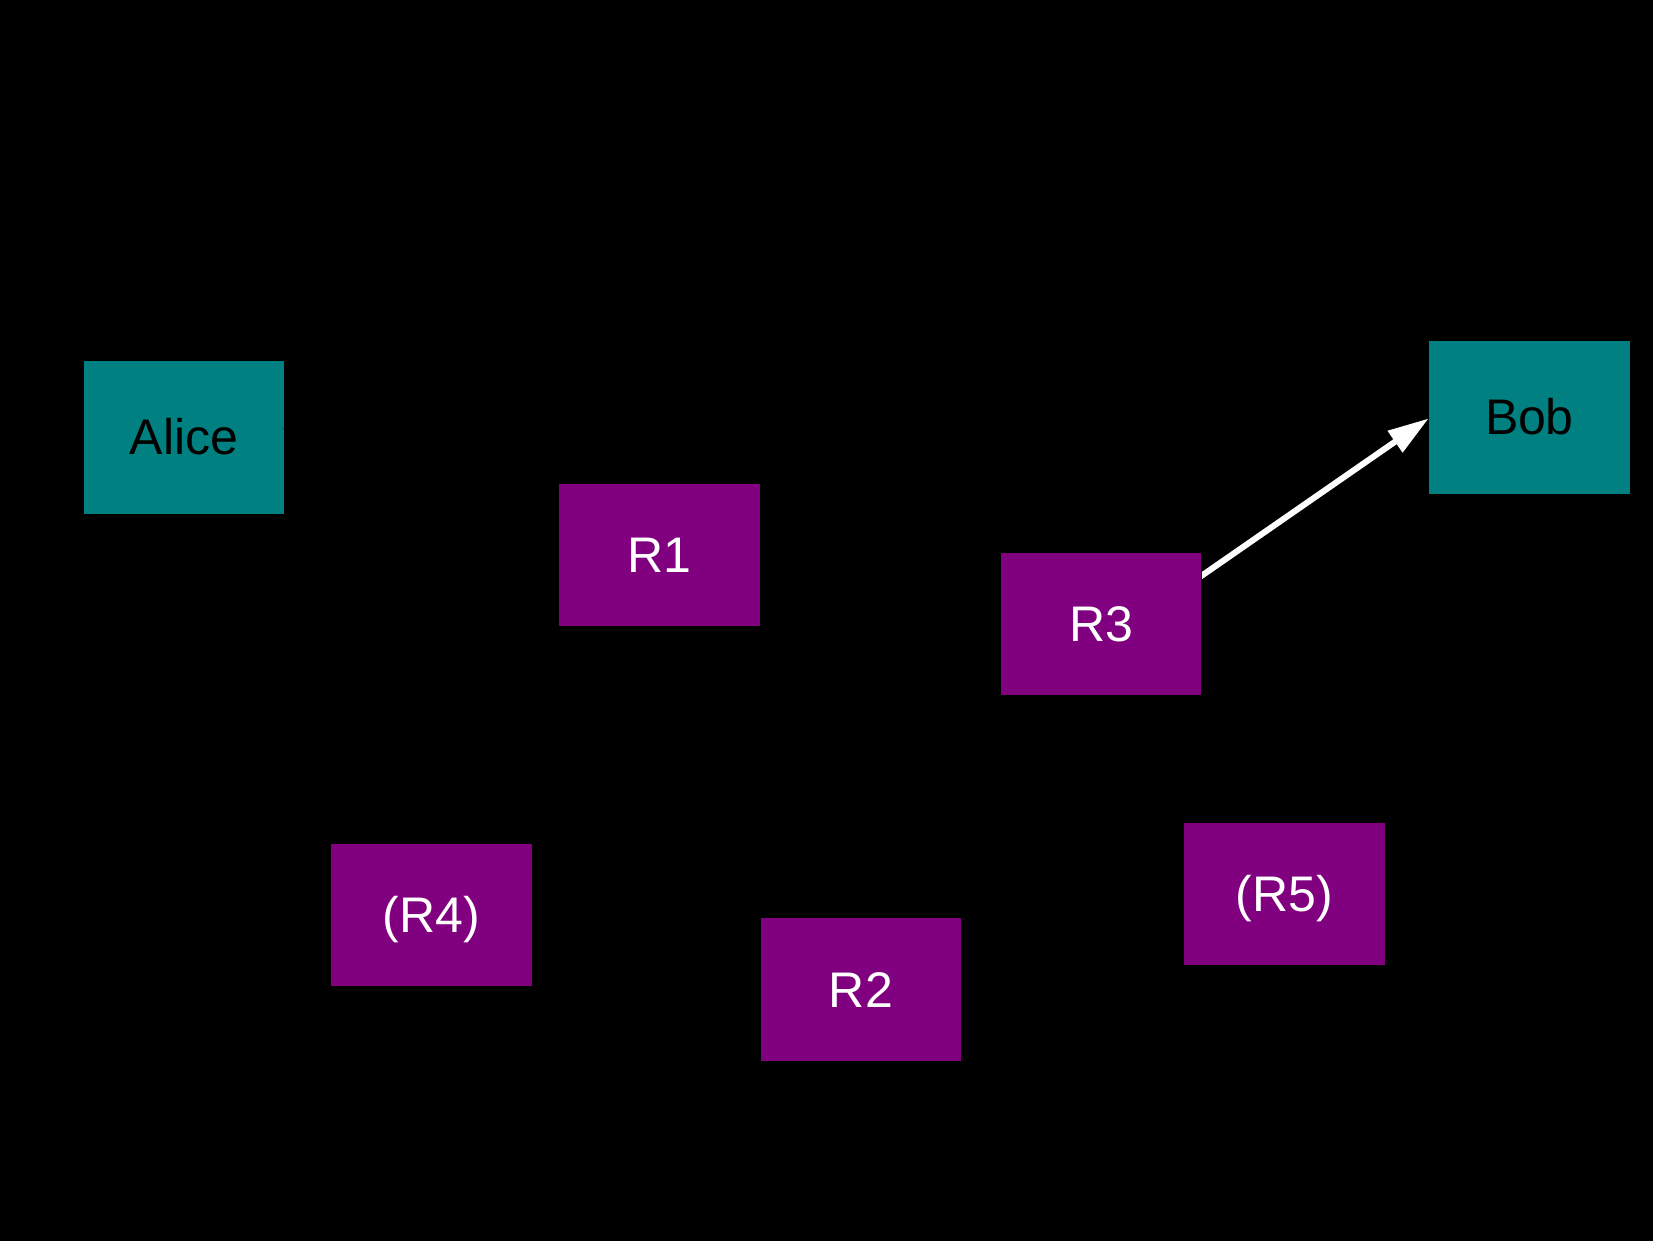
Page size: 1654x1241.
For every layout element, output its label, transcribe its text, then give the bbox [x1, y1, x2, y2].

text_box (R5) [1183, 822, 1386, 966]
text_box R2 [760, 917, 962, 1062]
text_box Alice [83, 360, 285, 515]
text_box (R4) [330, 843, 533, 987]
text_box Bob [1428, 340, 1631, 495]
text_box R3 [1000, 552, 1202, 696]
text_box R1 [558, 483, 761, 627]
